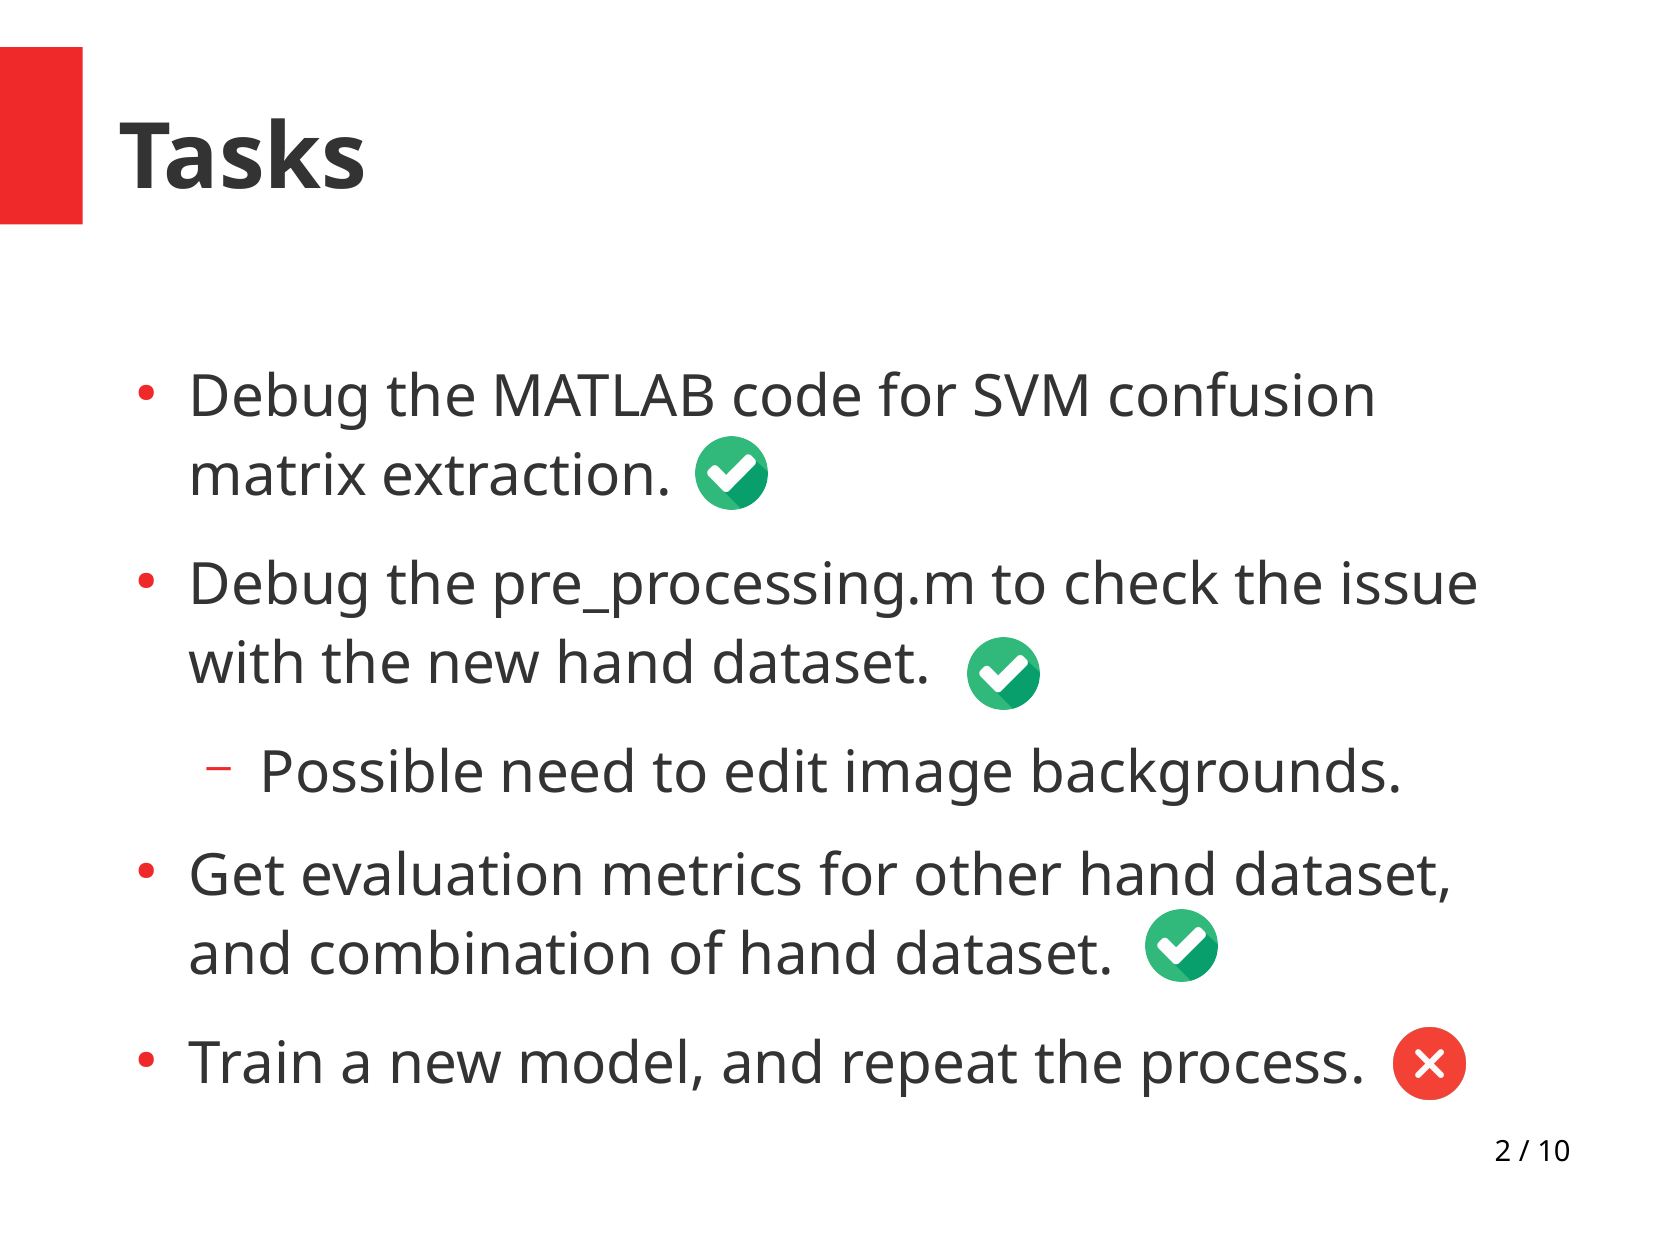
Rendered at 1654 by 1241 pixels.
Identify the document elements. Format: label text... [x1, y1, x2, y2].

title Tasks [118, 49, 1571, 257]
picture [1393, 1027, 1466, 1100]
chart [560, 553, 1094, 687]
picture [1145, 909, 1218, 982]
picture [695, 436, 768, 510]
list Debug the MATLAB code for SVM confusion matrix extraction. Debug the pre_processing.m to check the issue with the new hand dataset. Possible need to edit image backgrounds. Get evaluation metrics for other hand dataset, and combination of hand dataset. Train a new model, and repeat the process. [118, 354, 1536, 1074]
picture [967, 637, 1040, 710]
